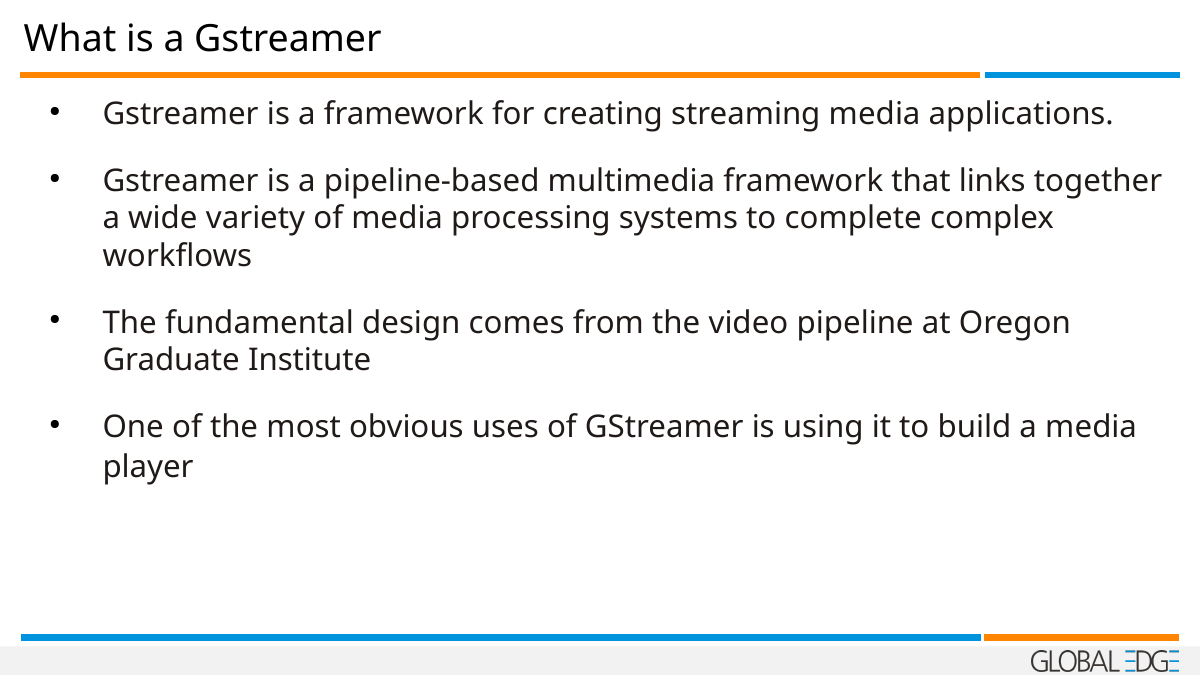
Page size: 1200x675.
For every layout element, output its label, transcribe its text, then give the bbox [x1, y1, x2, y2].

title What is a Gstreamer [12, 9, 1088, 63]
list Gstreamer is a framework for creating streaming media applications. Gstreamer is a pipeline-based multimedia framework that links together a wide variety of media processing systems to complete complex workflows The fundamental design comes from the video pipeline at Oregon Graduate Institute One of the most obvious uses of GStreamer is using it to build a media player [20, 87, 1179, 628]
picture [1031, 650, 1179, 672]
